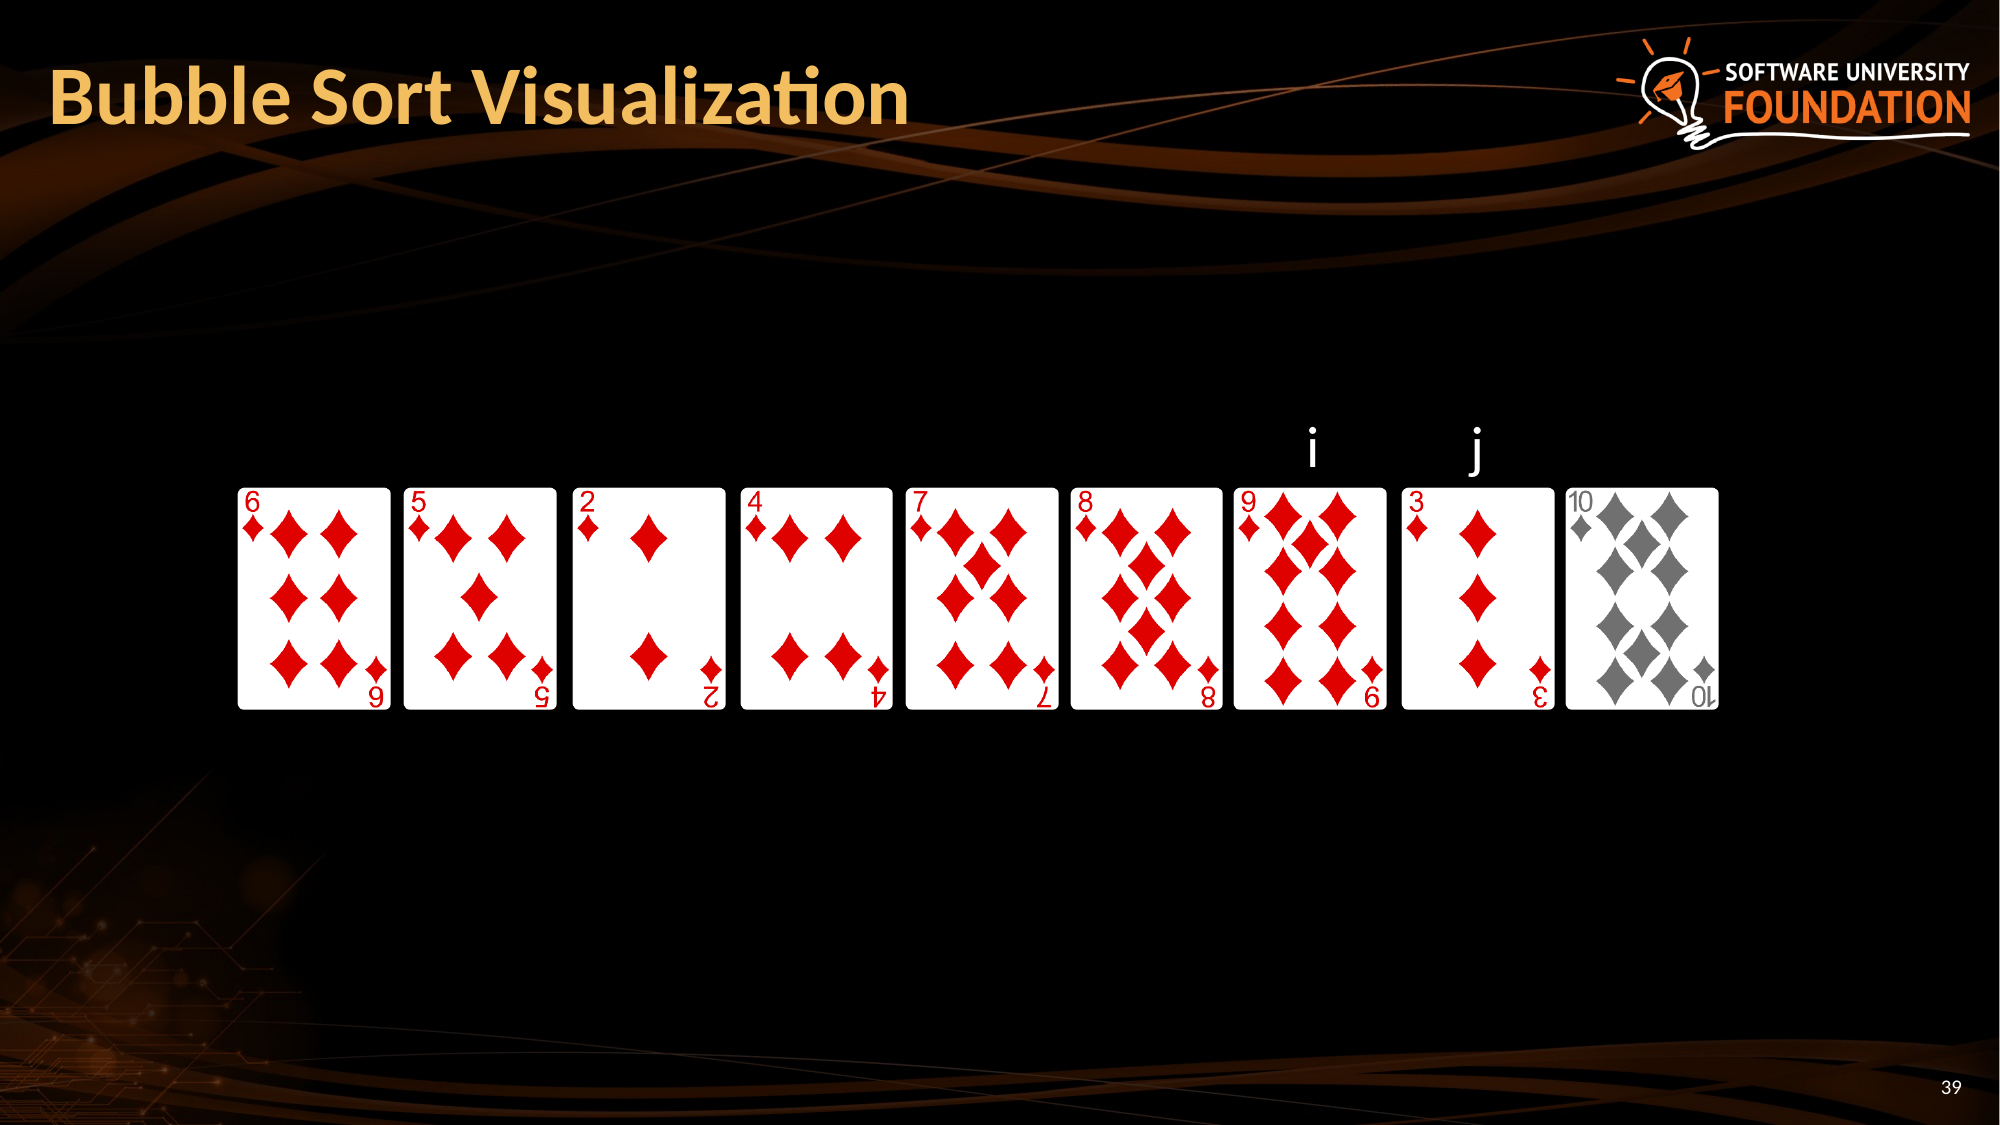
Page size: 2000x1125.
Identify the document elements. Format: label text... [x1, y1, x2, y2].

title Bubble Sort Visualization [30, 6, 1602, 189]
slide_number <number> [1897, 1070, 1968, 1103]
text_box i [1292, 401, 1336, 487]
picture [0, 0, 2000, 1125]
text_box j [1455, 401, 1500, 487]
